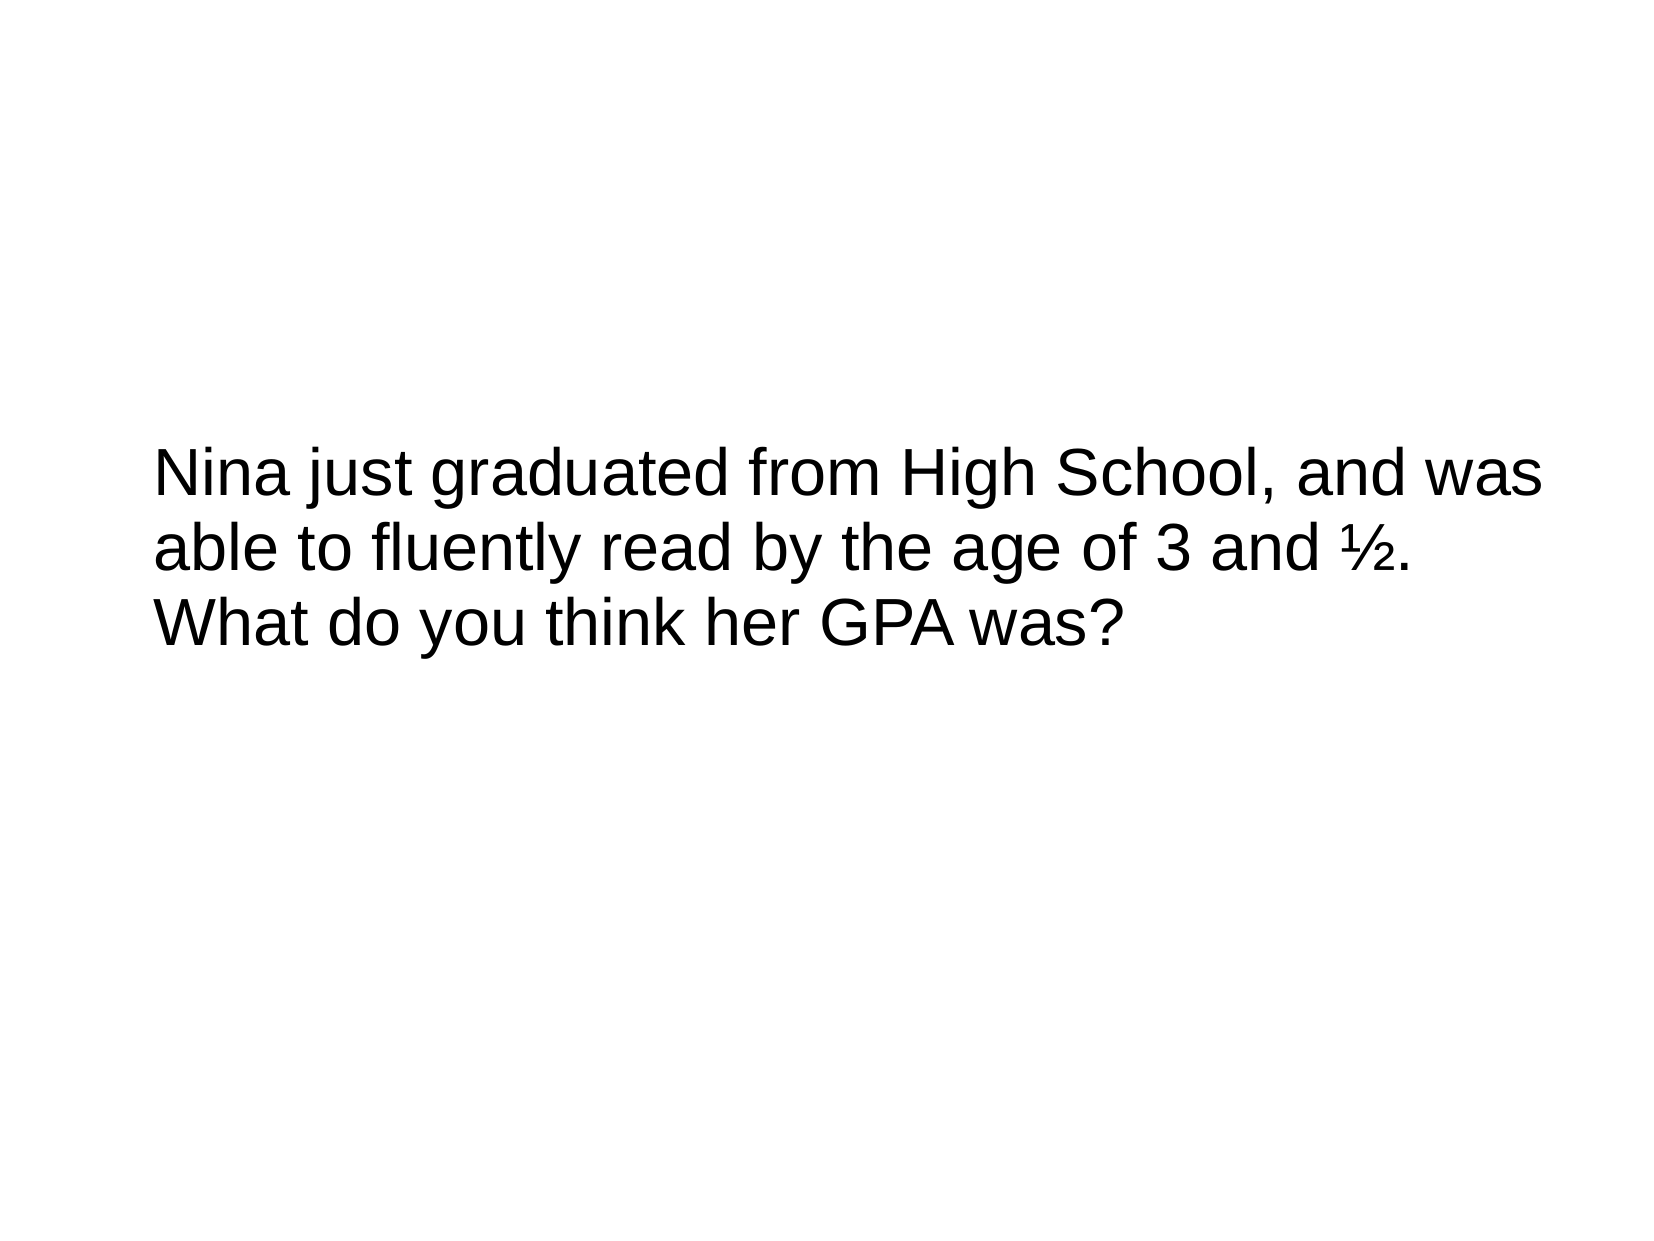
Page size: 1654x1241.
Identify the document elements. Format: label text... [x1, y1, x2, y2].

list Nina just graduated from High School, and was able to fluently read by the age of 3 and ½. What do you think her GPA was? [82, 435, 1571, 721]
